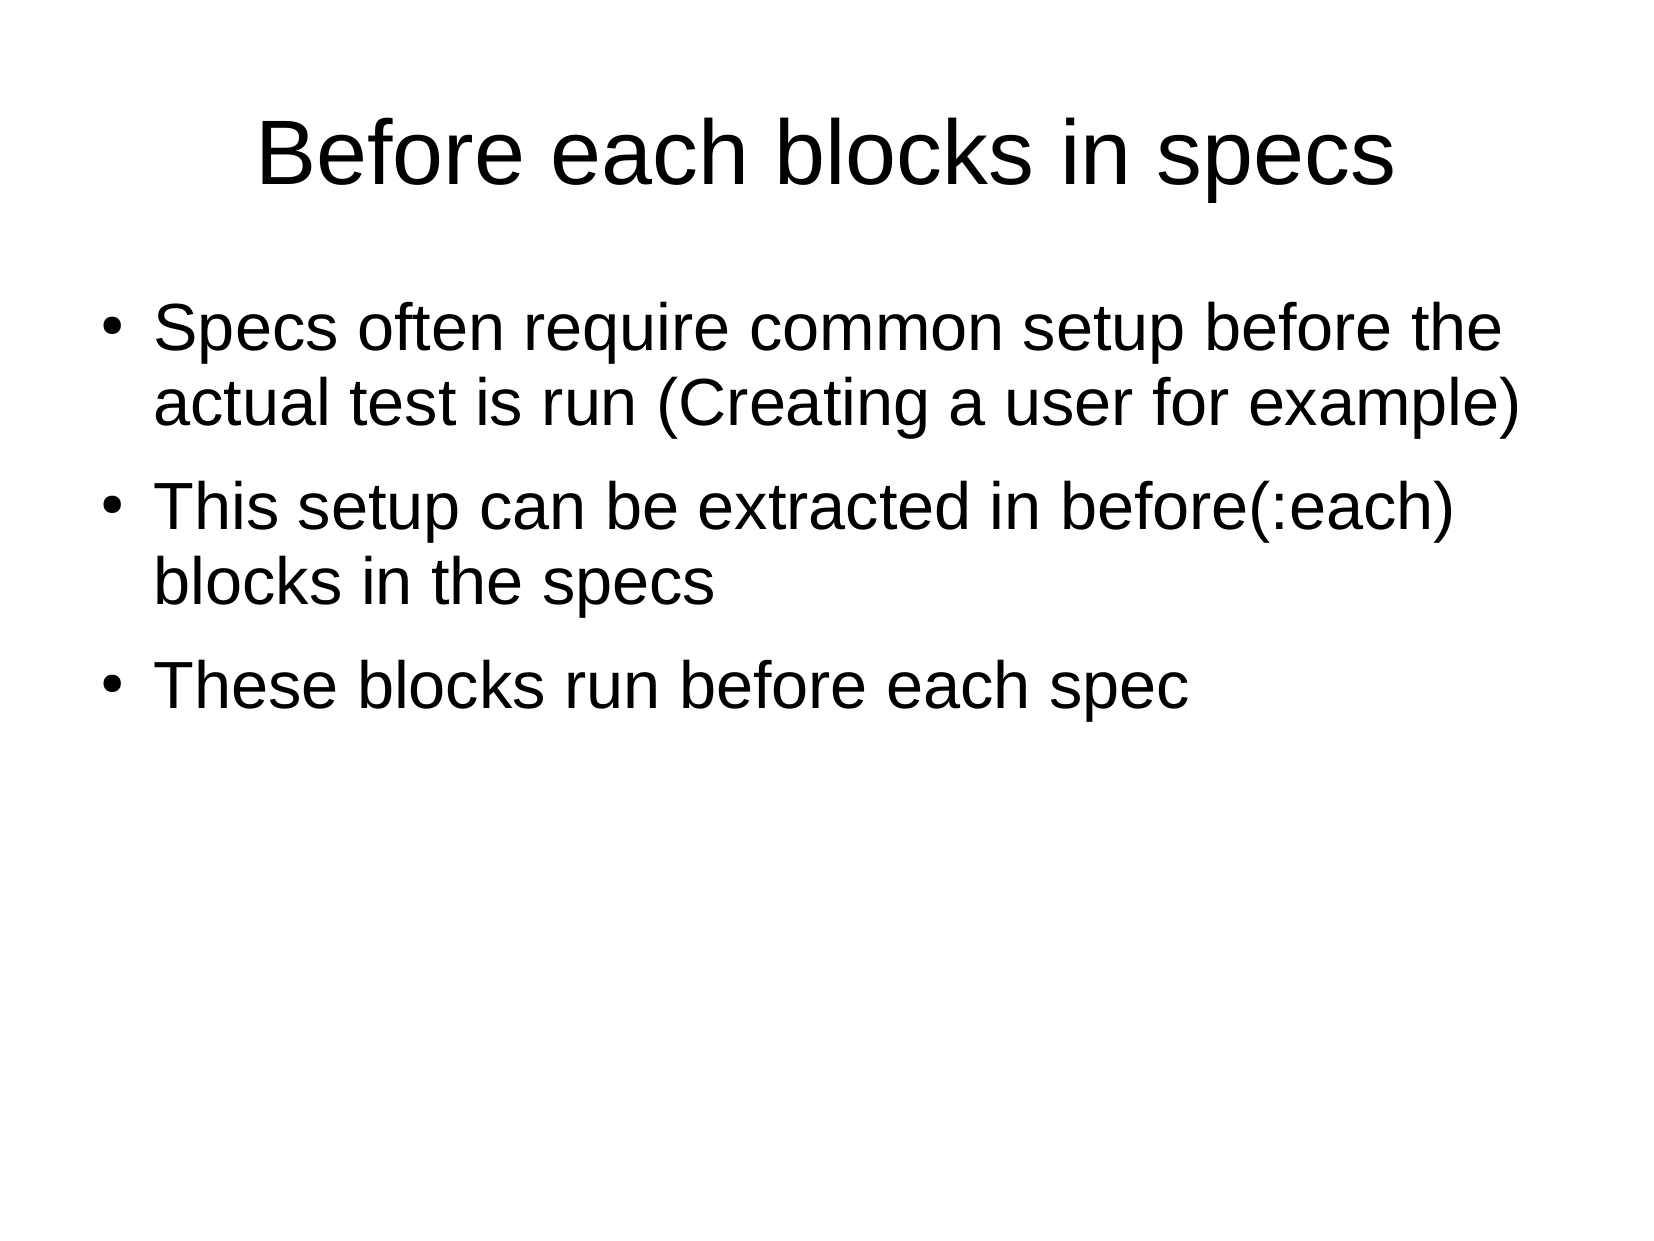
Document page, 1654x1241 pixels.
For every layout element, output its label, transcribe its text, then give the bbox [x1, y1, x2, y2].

title Before each blocks in specs [82, 49, 1571, 257]
list Specs often require common setup before the actual test is run (Creating a user for example) This setup can be extracted in before(:each) blocks in the specs These blocks run before each spec [82, 290, 1571, 1010]
